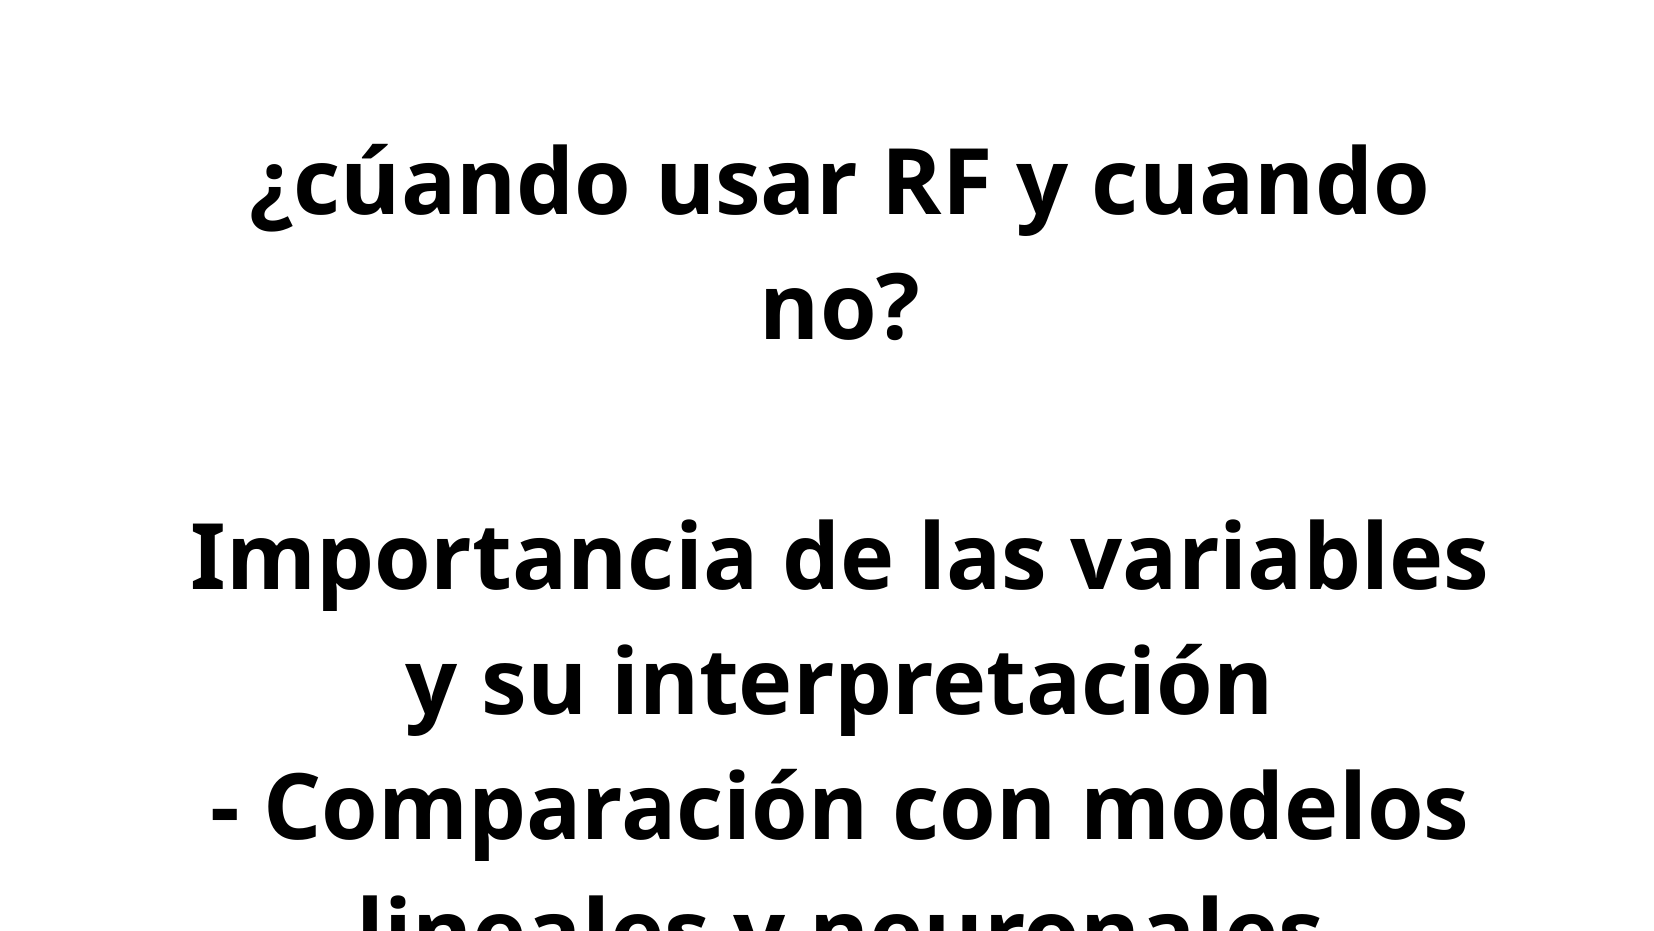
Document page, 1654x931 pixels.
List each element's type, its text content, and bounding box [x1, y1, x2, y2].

text_box ¿cúando usar RF y cuando no? Importancia de las variables y su interpretación - Comparación con modelos lineales y neuronales [149, 109, 1531, 895]
